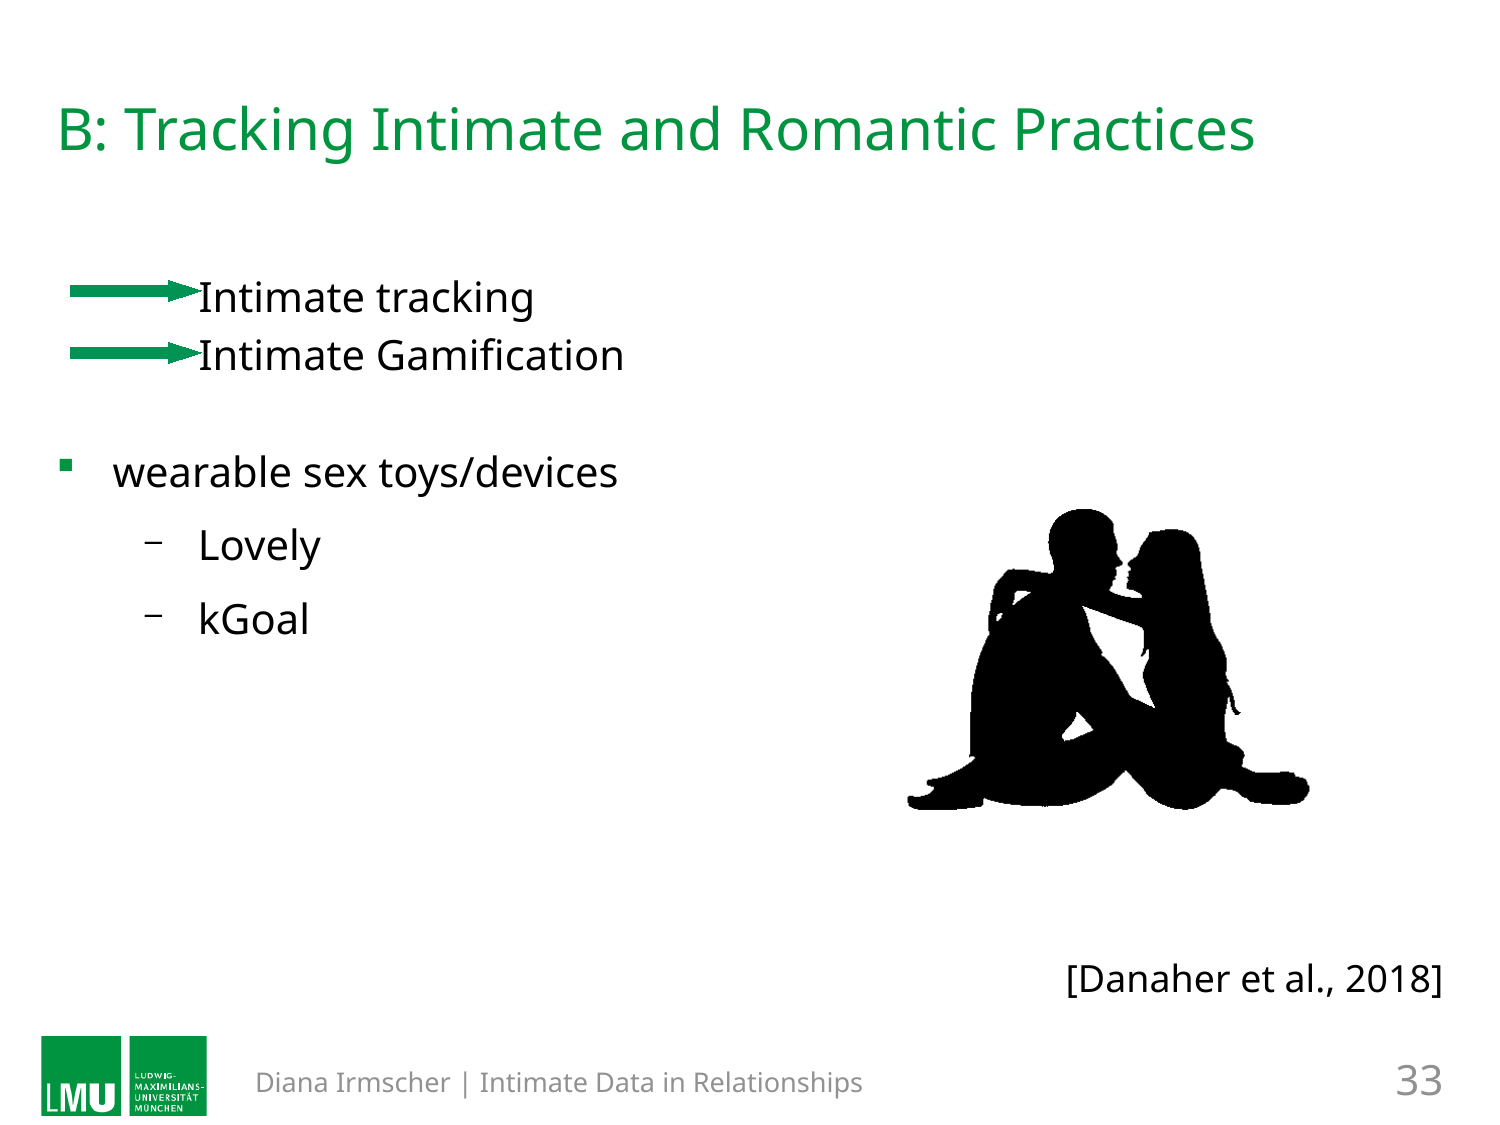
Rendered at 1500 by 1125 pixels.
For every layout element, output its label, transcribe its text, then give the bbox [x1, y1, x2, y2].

slide_number <number> [1014, 1046, 1459, 1117]
picture [850, 401, 1367, 918]
footer Diana Irmscher | Intimate Data in Relationships [240, 1046, 963, 1117]
text_box [70, 280, 202, 302]
text_box [70, 342, 202, 364]
list Intimate tracking Intimate Gamification wearable sex toys/devices Lovely kGoal [41, 262, 1459, 947]
title B: Tracking Intimate and Romantic Practices [41, 37, 1459, 217]
list [Danaher et al., 2018] [41, 947, 1459, 1007]
